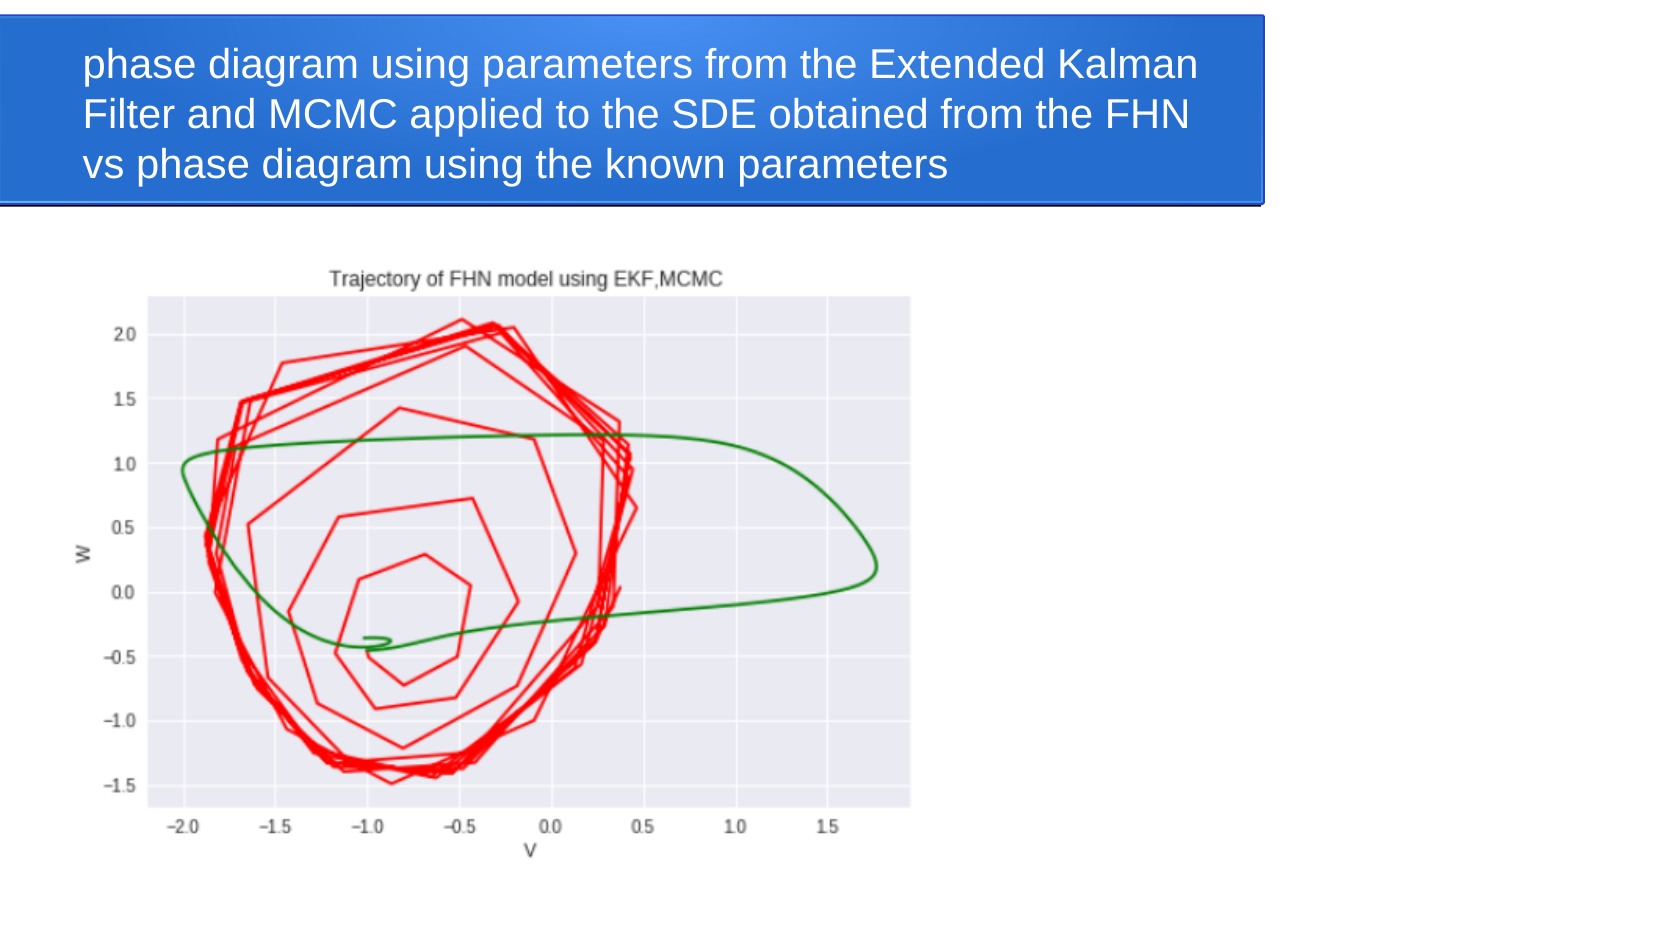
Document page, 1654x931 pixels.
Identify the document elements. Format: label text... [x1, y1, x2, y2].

title phase diagram using parameters from the Extended Kalman Filter and MCMC applied to the SDE obtained from the FHN vs phase diagram using the known parameters [82, 35, 1235, 189]
picture [66, 259, 921, 871]
